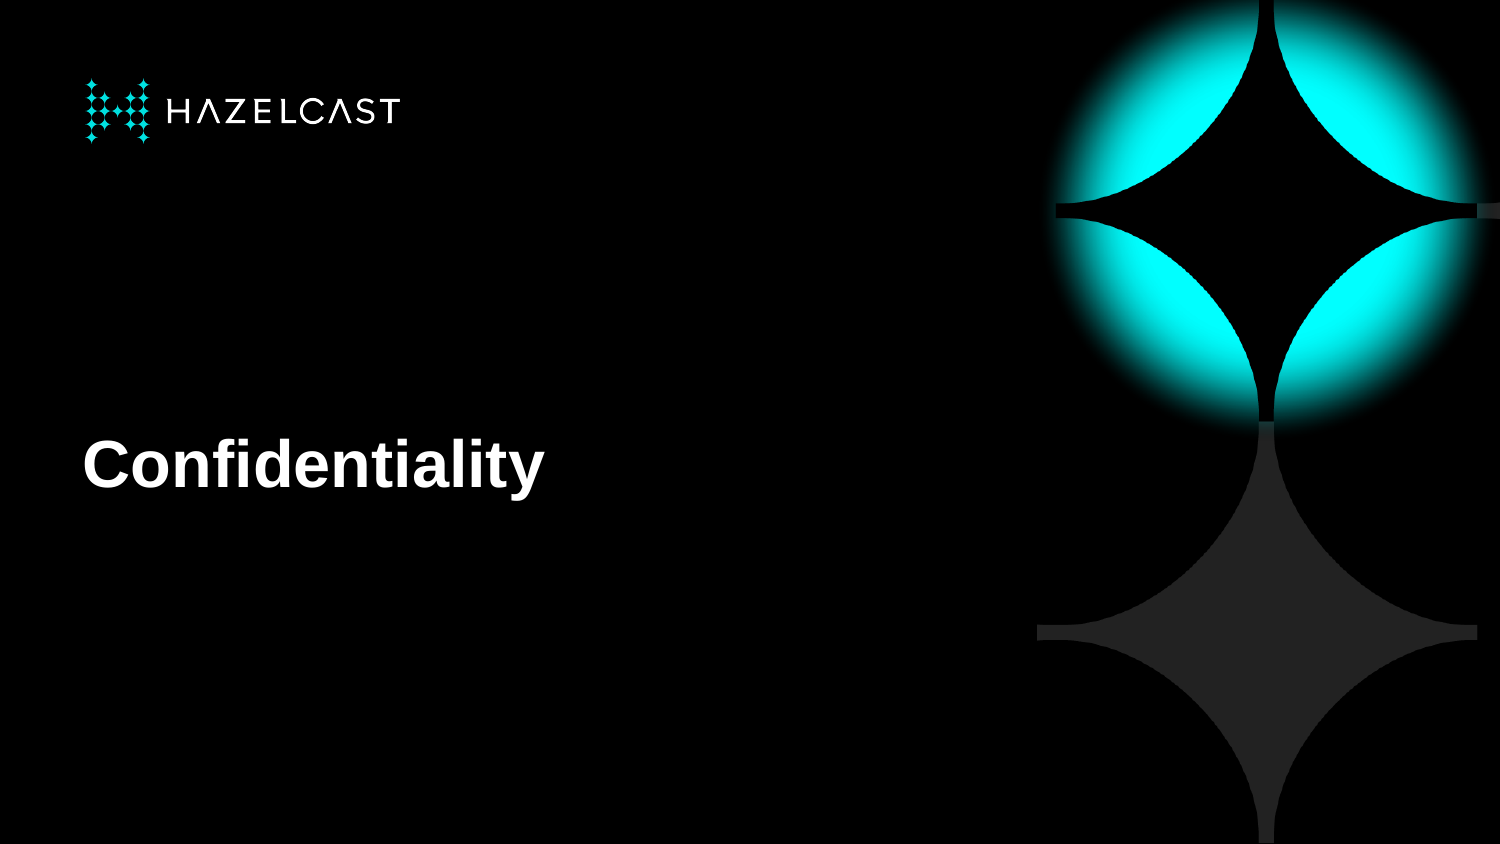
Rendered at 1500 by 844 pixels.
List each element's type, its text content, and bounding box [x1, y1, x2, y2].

picture [85, 78, 400, 144]
title Confidentiality [82, 354, 922, 578]
